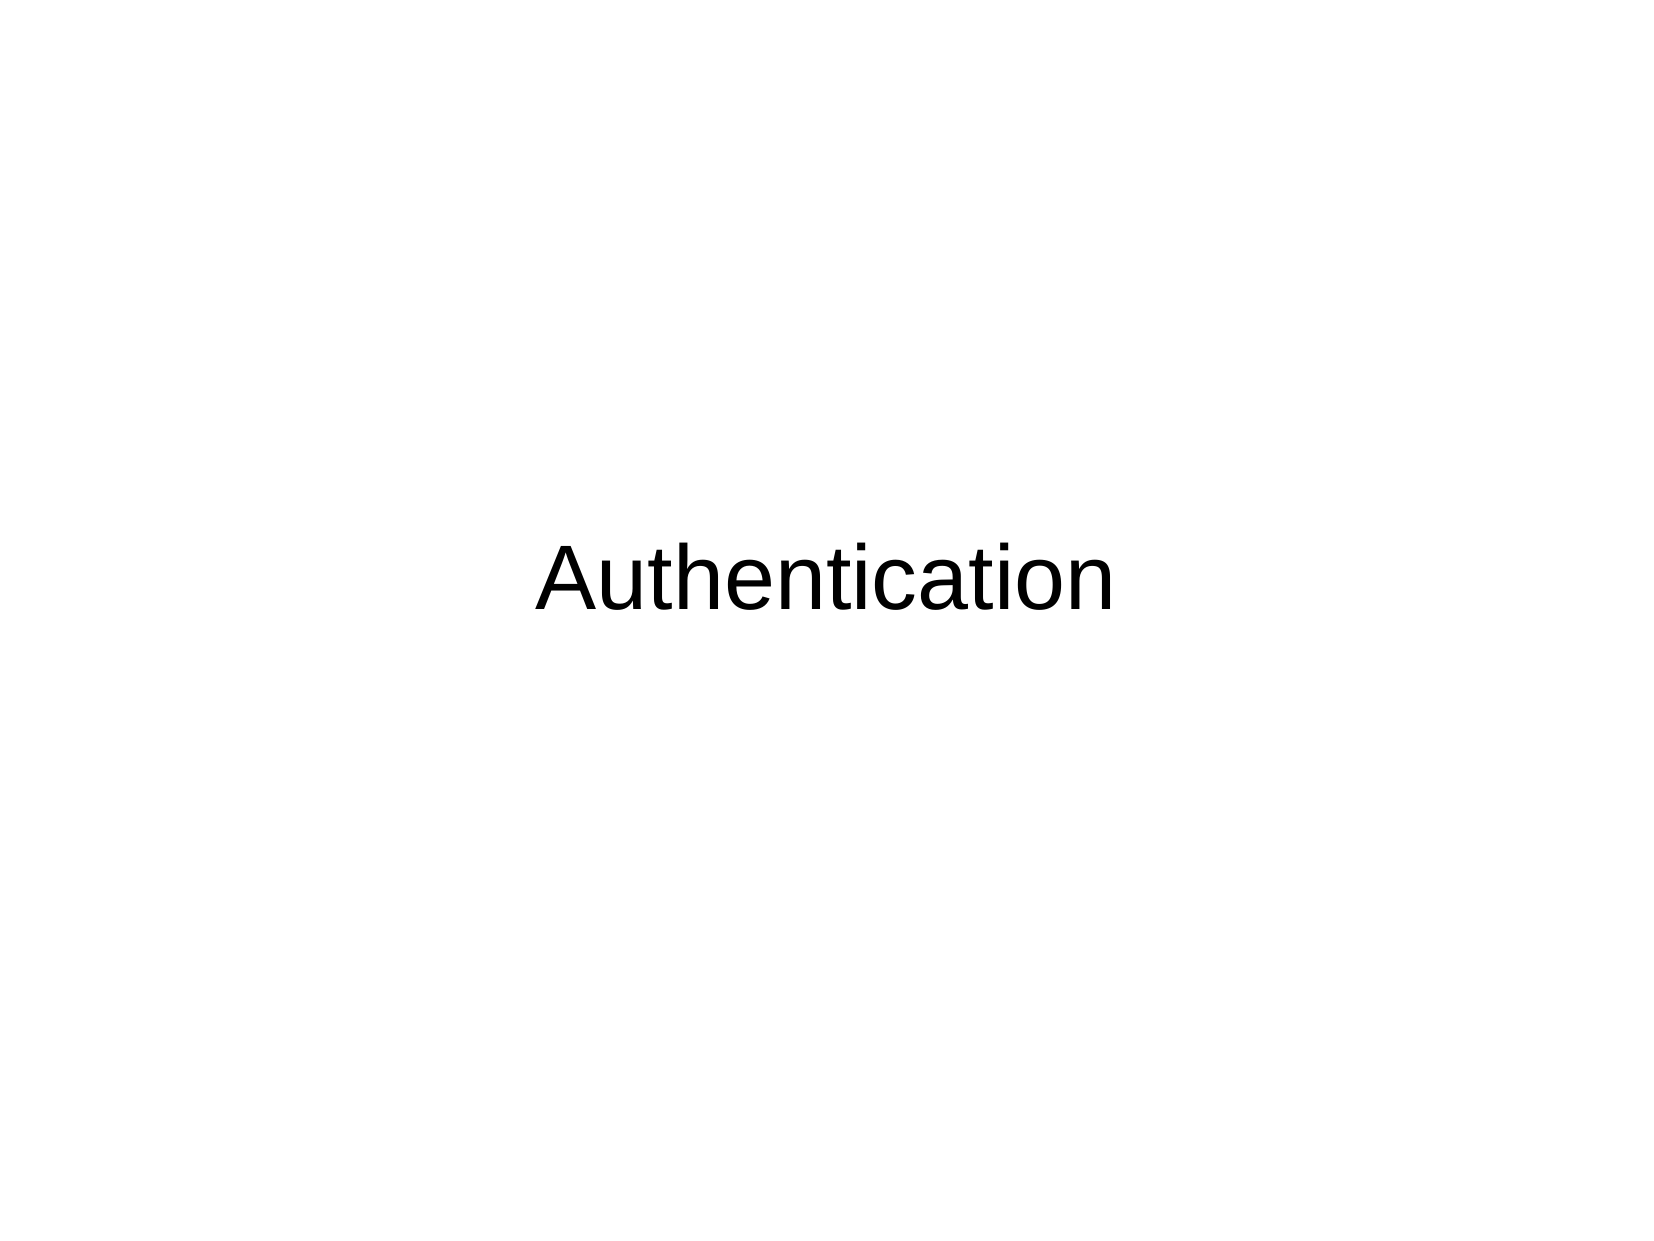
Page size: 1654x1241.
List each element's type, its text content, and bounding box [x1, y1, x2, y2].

title Authentication [82, 474, 1571, 682]
